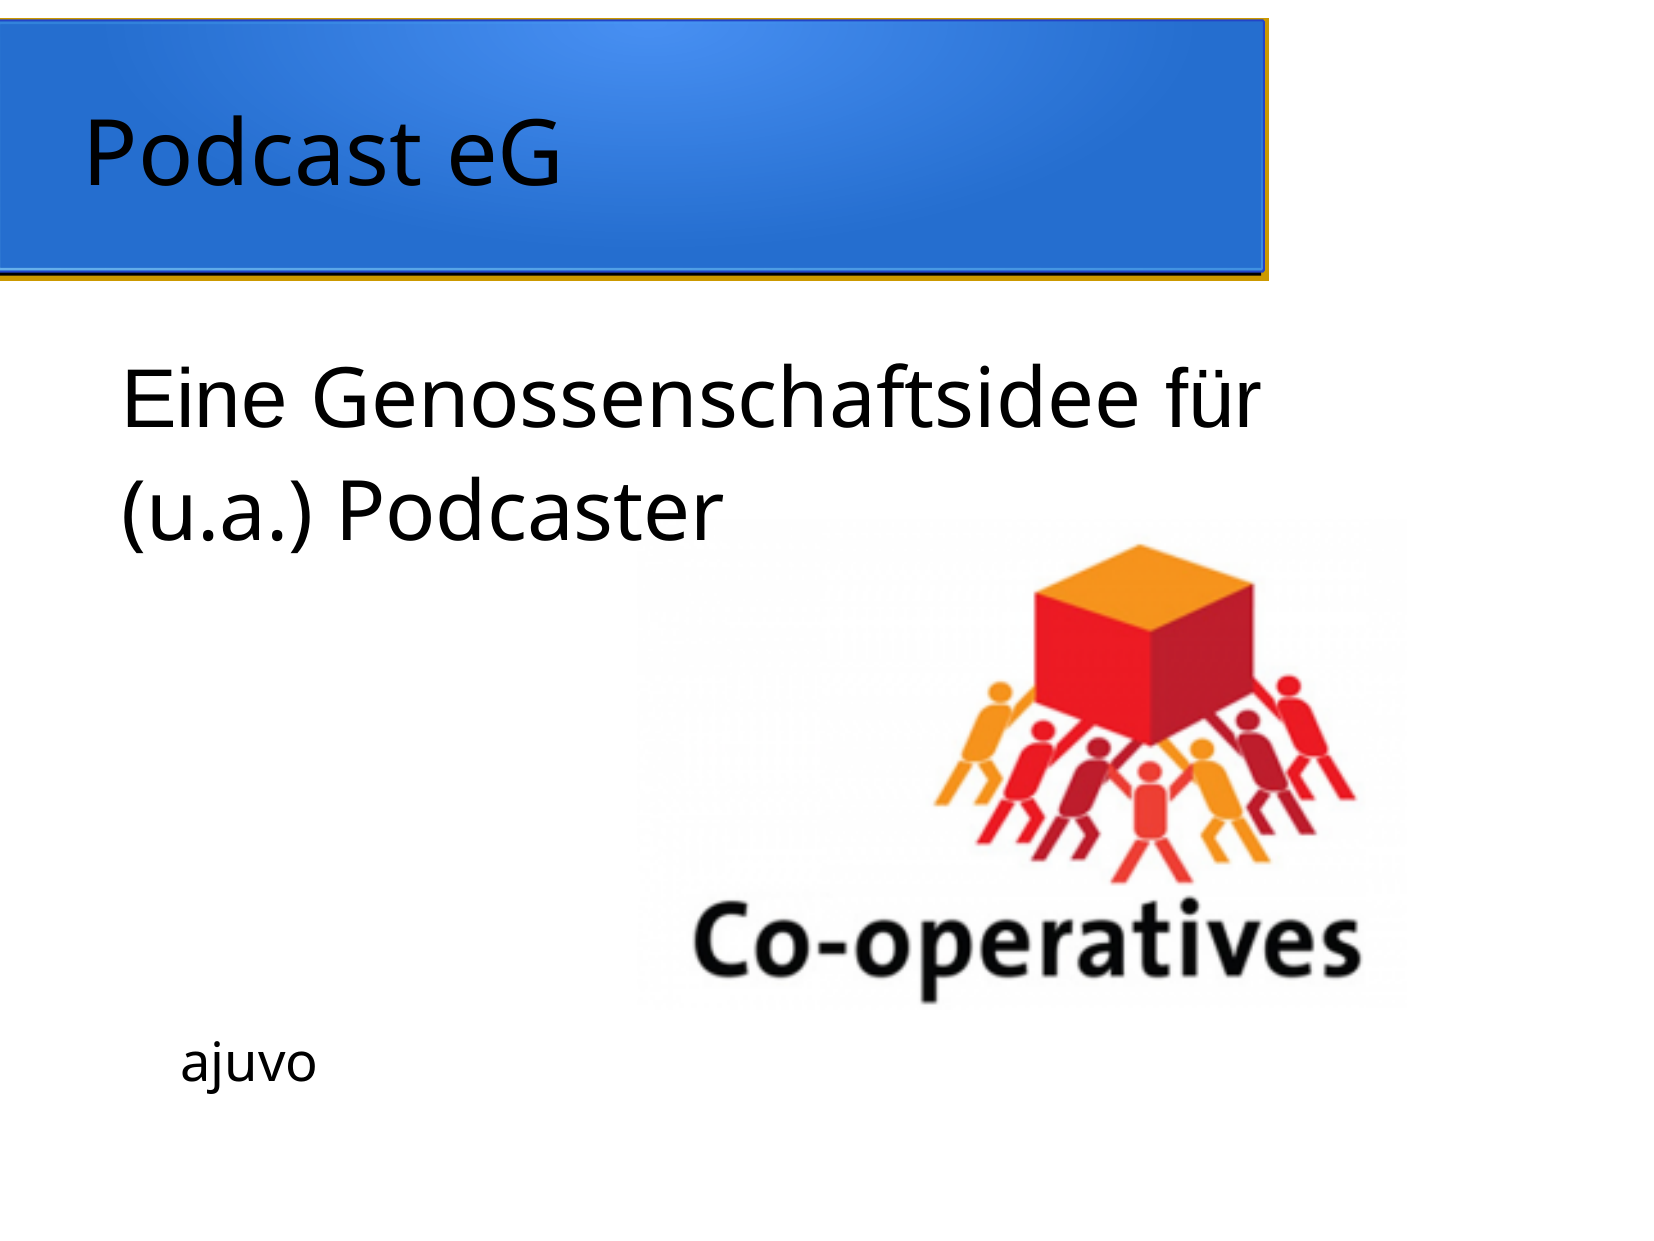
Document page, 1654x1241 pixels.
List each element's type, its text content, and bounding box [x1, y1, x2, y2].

text_box ajuvo [165, 1015, 342, 1101]
title Podcast eG [82, 47, 1235, 252]
picture [637, 519, 1407, 1010]
text_box Eine Genossenschaftsidee für (u.a.) Podcaster [106, 330, 1244, 561]
